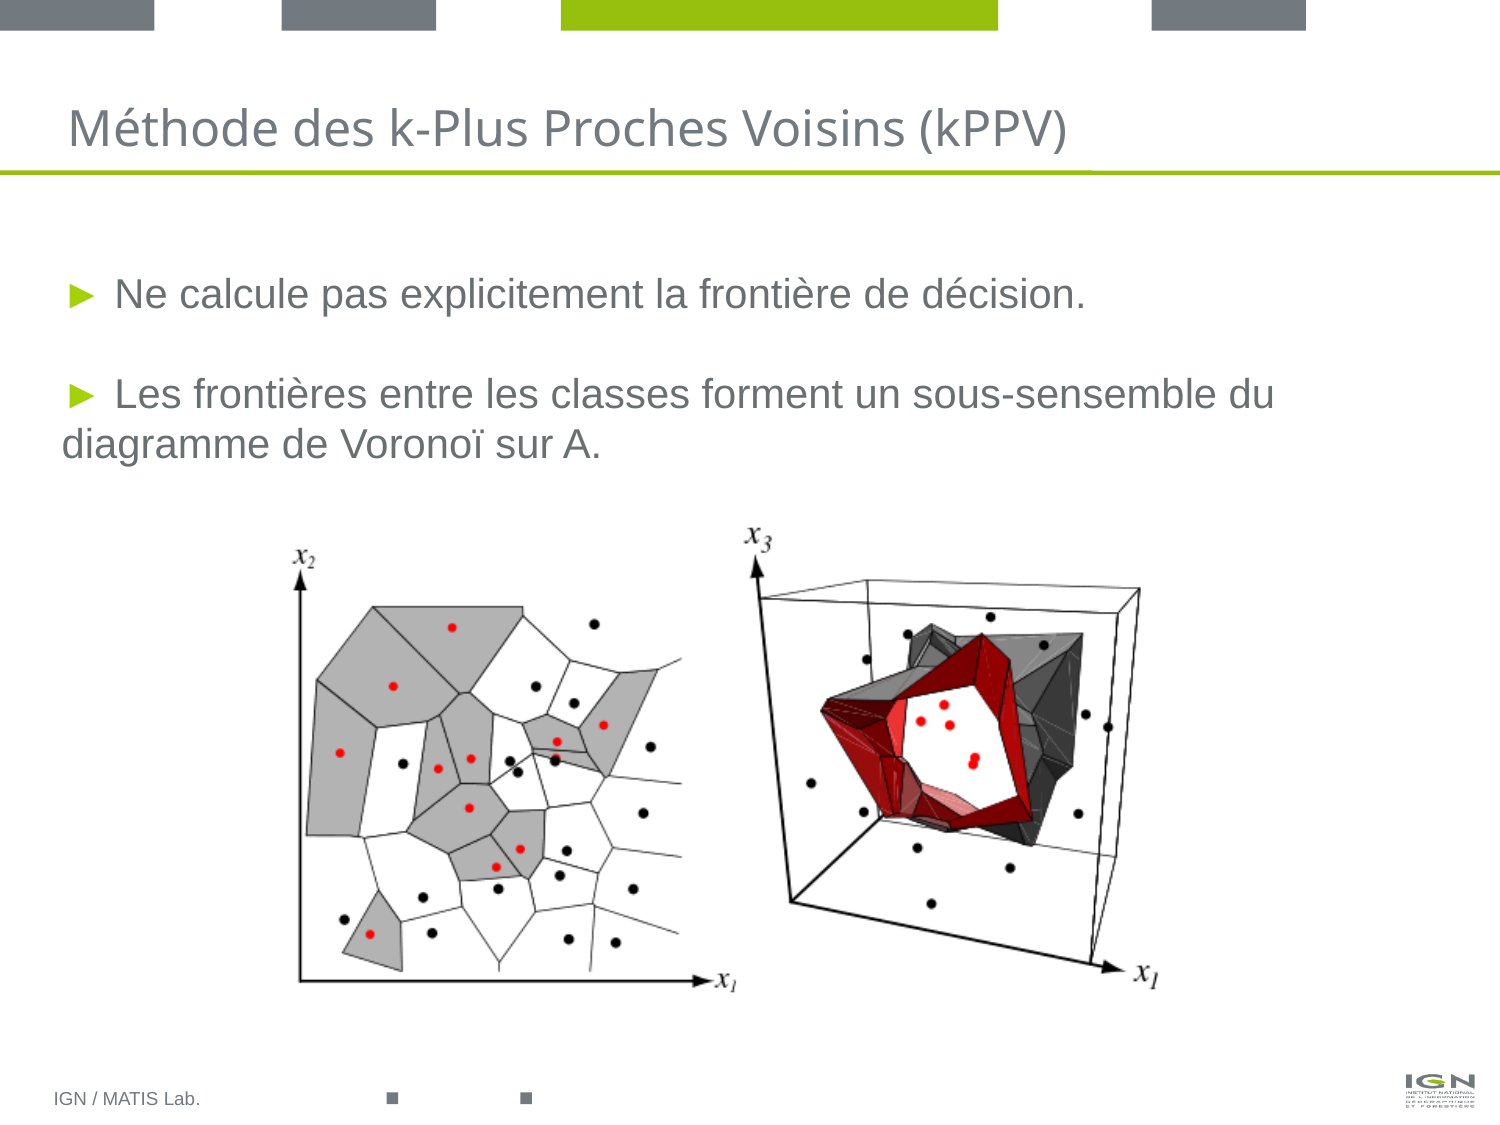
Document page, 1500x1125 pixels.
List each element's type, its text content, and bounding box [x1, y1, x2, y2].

text_box ► Ne calcule pas explicitement la frontière de décision. ► Les frontières entre les classes forment un sous-sensemble du diagramme de Voronoï sur A. [46, 259, 1429, 500]
picture [1404, 1074, 1475, 1108]
text_box Méthode des k-Plus Proches Voisins (kPPV) [53, 80, 1425, 173]
picture [250, 489, 1205, 1016]
text_box IGN / MATIS Lab. [38, 1067, 514, 1125]
